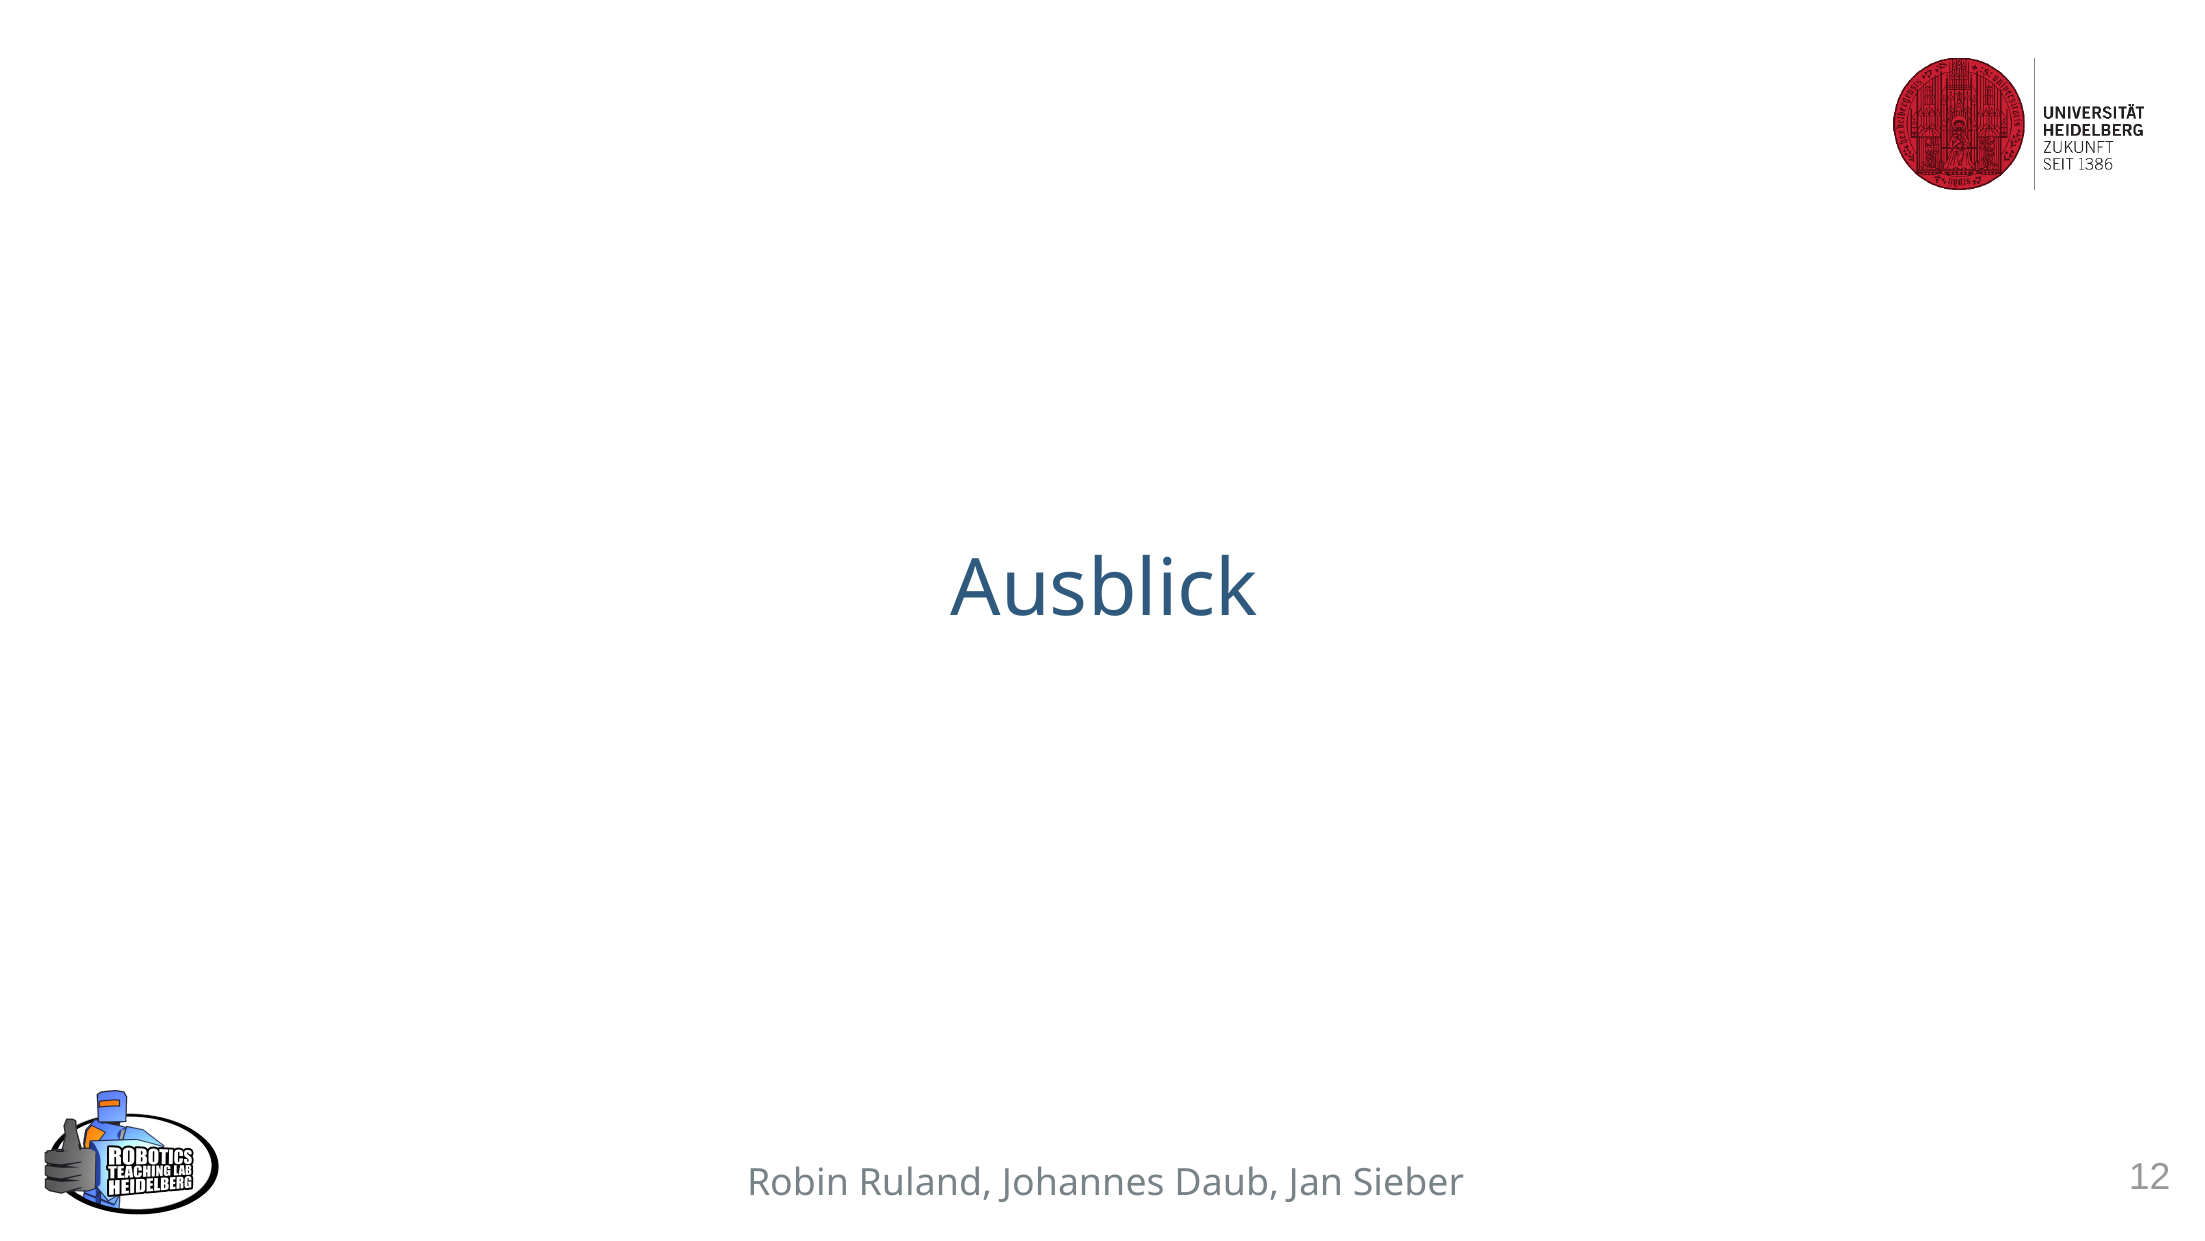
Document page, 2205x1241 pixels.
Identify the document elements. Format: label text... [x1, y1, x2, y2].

subtitle Ausblick [70, 70, 2138, 1099]
picture [44, 1090, 222, 1221]
picture [1893, 58, 2144, 190]
